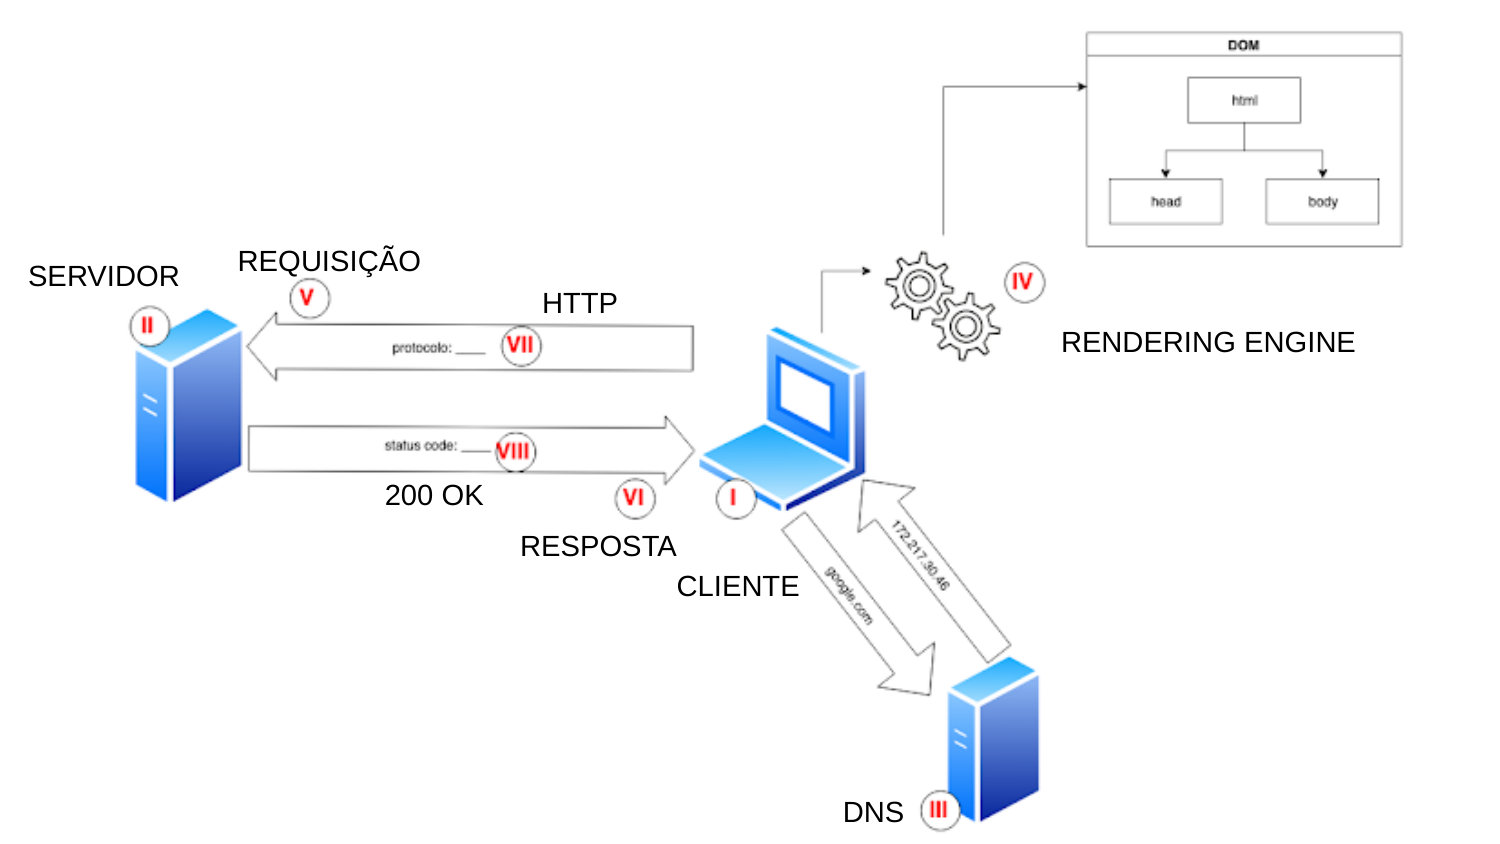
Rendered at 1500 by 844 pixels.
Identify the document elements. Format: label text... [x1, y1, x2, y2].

text_box SERVIDOR [13, 242, 201, 308]
text_box HTTP [527, 269, 664, 335]
text_box DNS [828, 778, 948, 844]
text_box 200 OK [369, 461, 558, 527]
picture [96, 0, 1436, 844]
text_box RENDERING ENGINE [1046, 308, 1400, 374]
text_box REQUISIÇÃO [222, 227, 506, 293]
text_box RESPOSTA [505, 512, 693, 578]
text_box CLIENTE [661, 552, 817, 618]
